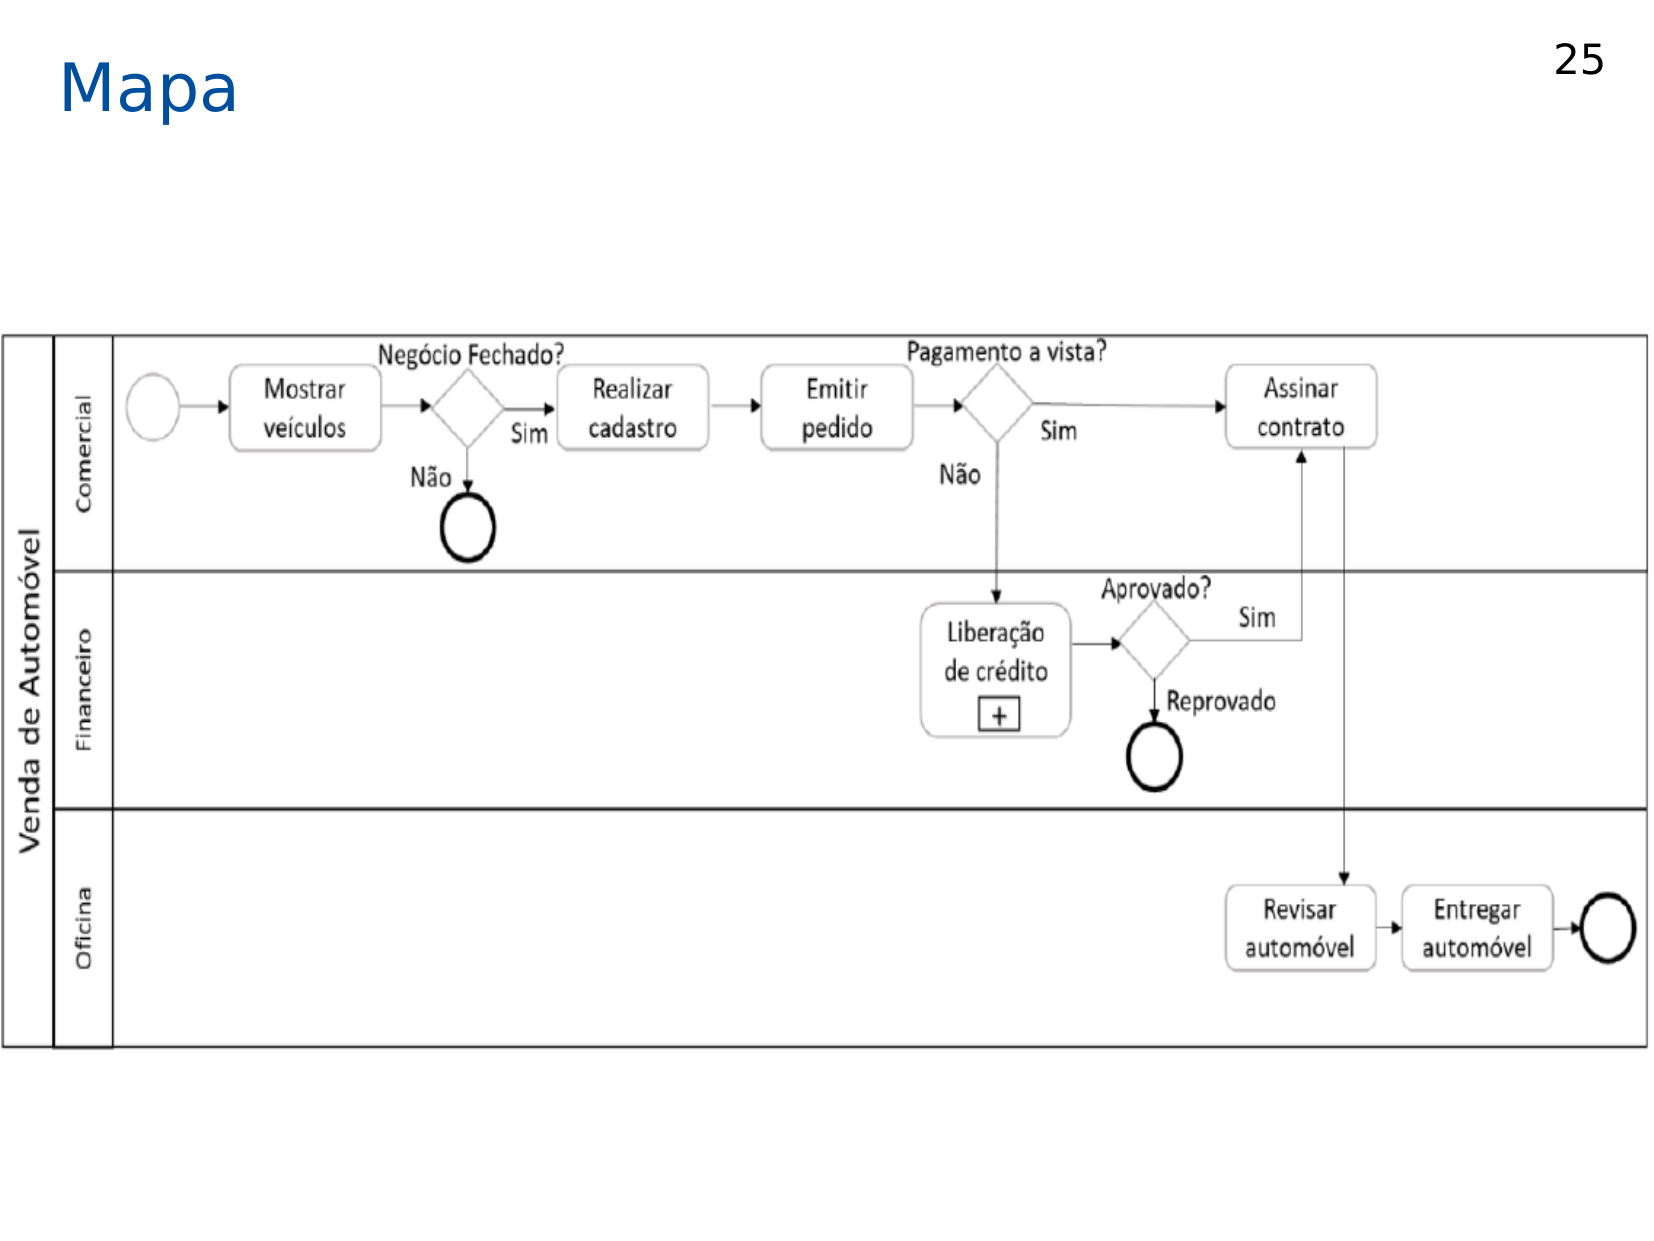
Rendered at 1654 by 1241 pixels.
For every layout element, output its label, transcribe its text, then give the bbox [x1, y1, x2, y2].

picture [0, 331, 1654, 1052]
title Mapa [59, 29, 1506, 148]
